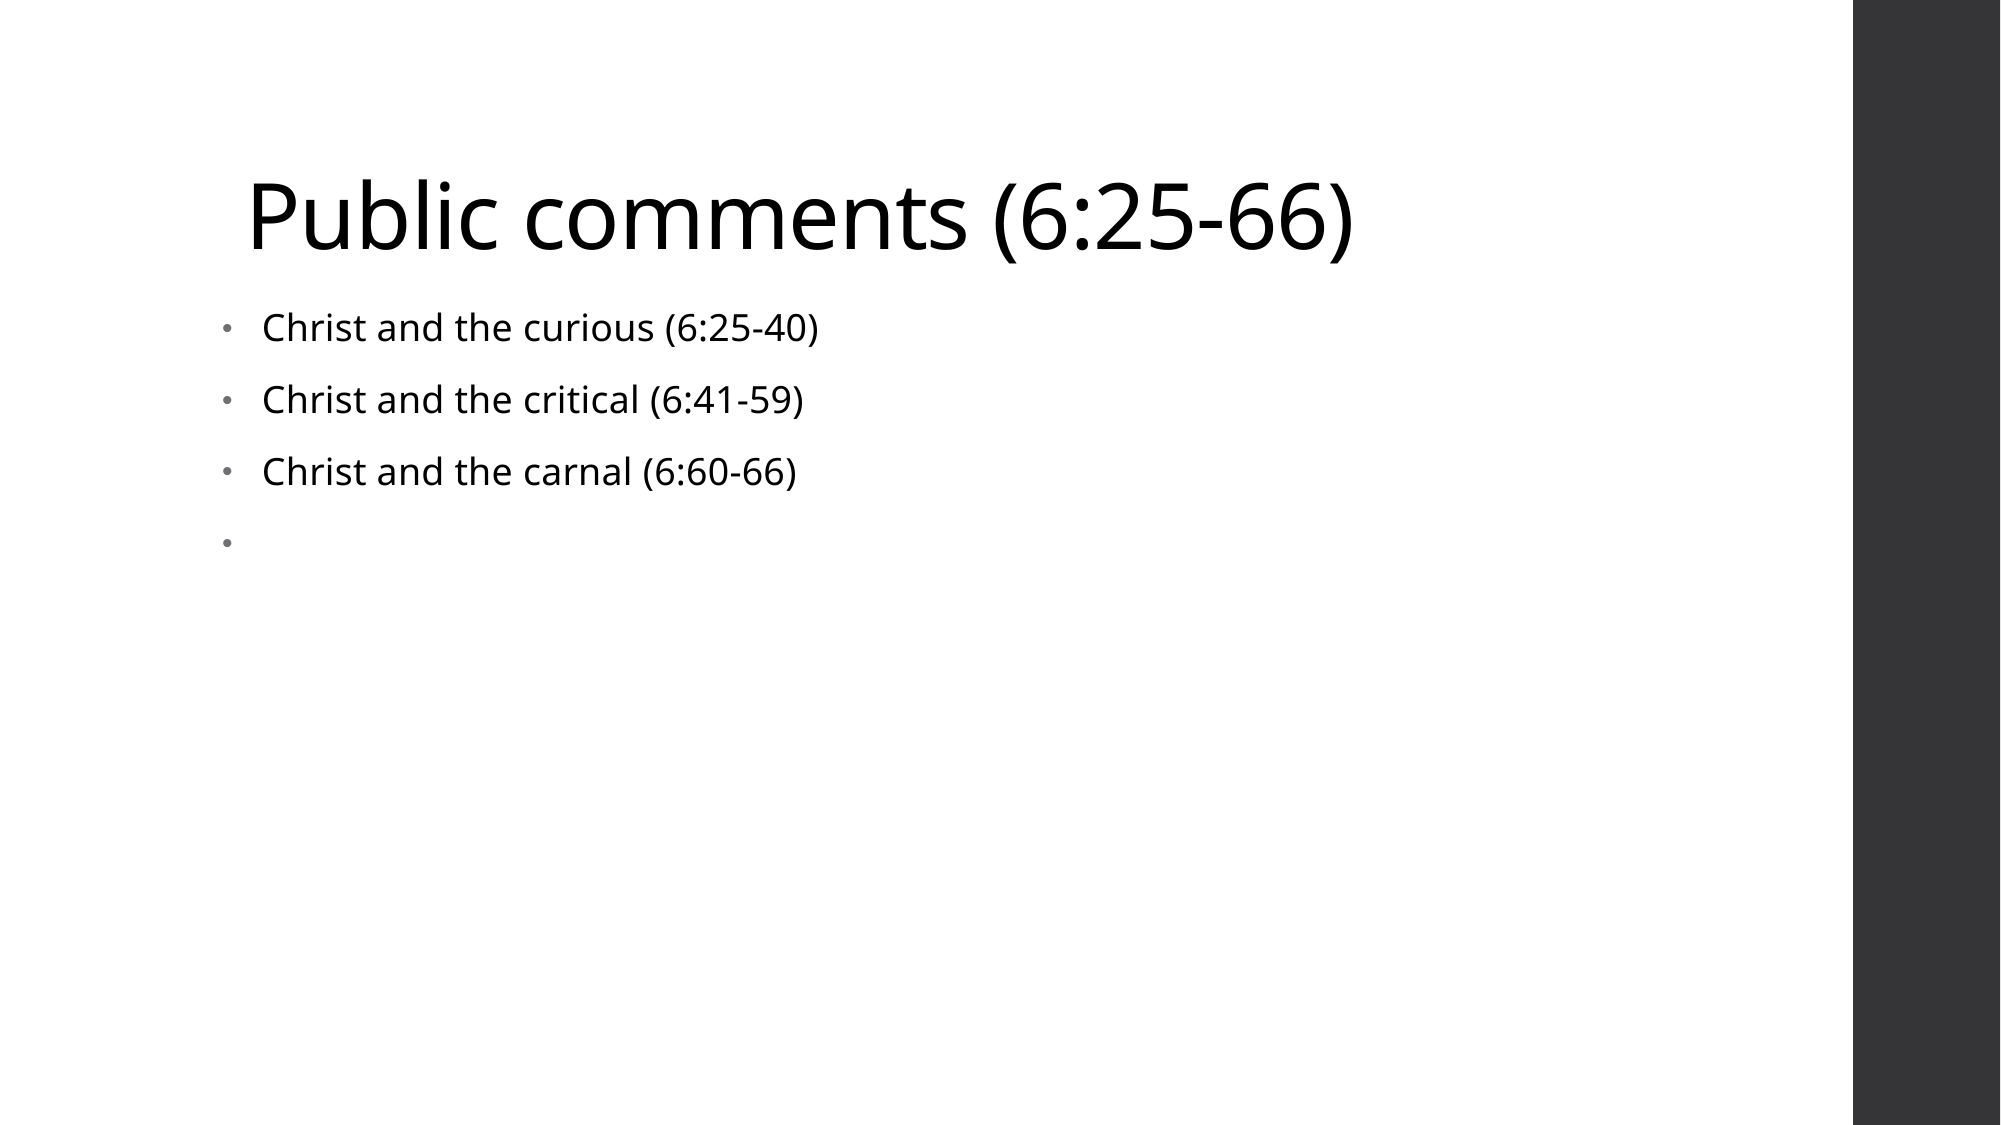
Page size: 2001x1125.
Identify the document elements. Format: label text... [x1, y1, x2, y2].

title Public comments (6:25-66) [206, 60, 1797, 278]
list Christ and the curious (6:25-40) Christ and the critical (6:41-59) Christ and the carnal (6:60-66) [206, 299, 1617, 1014]
